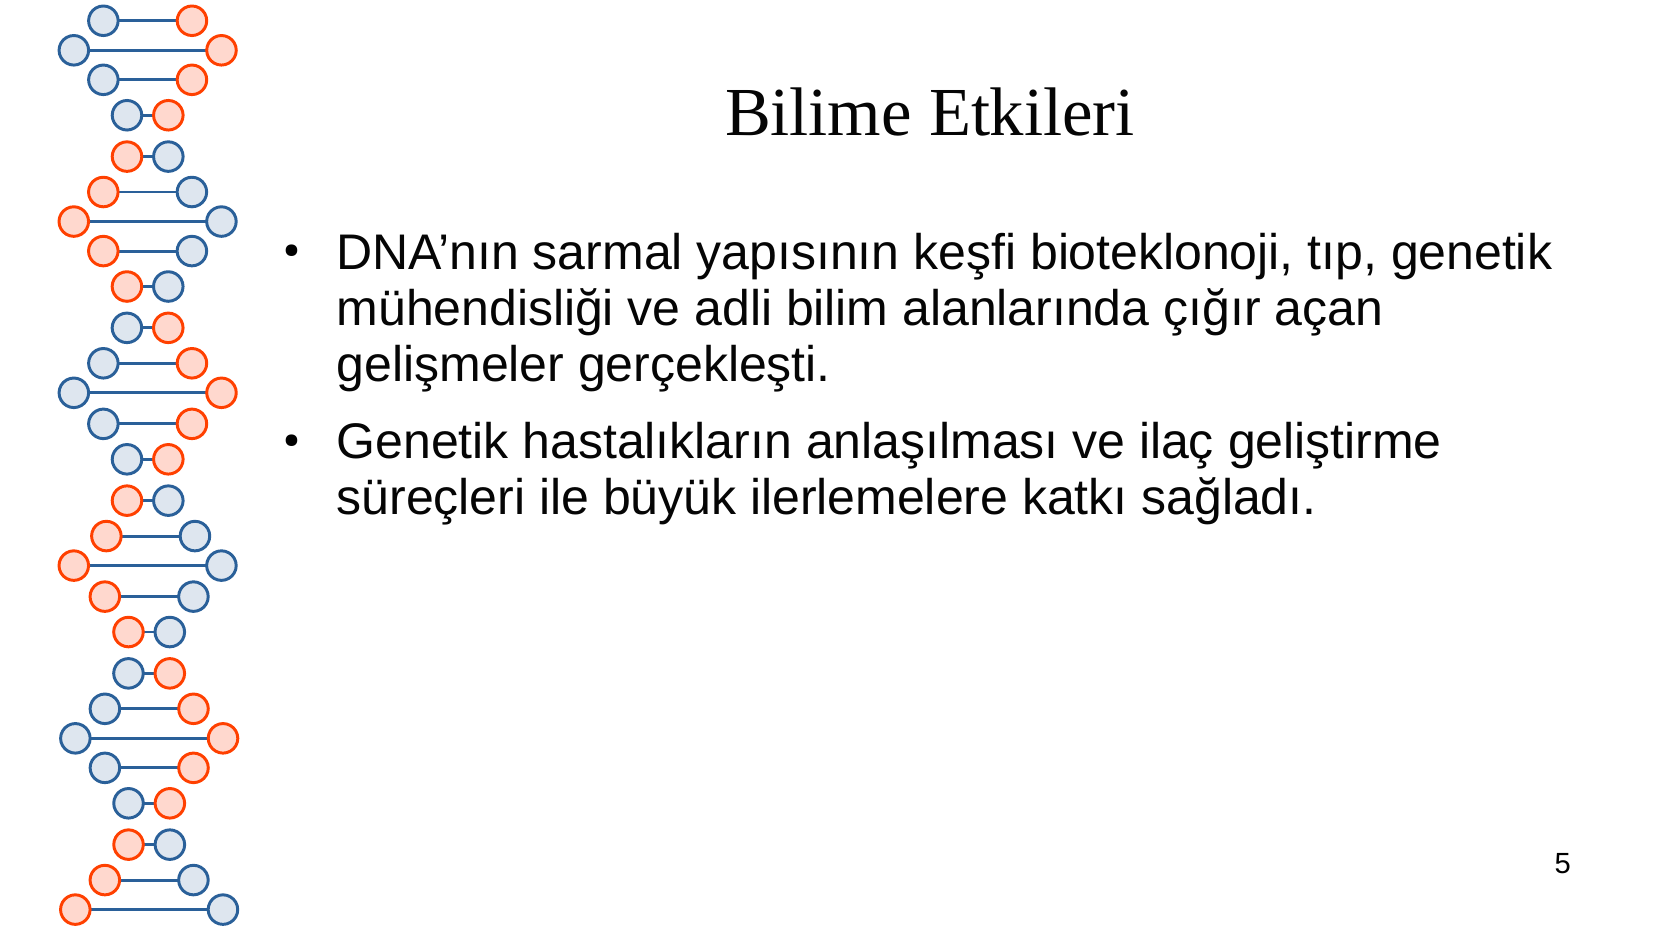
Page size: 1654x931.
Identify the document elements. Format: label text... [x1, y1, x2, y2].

list DNA’nın sarmal yapısının keşfi bioteklonoji, tıp, genetik mühendisliği ve adli bilim alanlarında çığır açan gelişmeler gerçekleşti. Genetik hastalıkların anlaşılması ve ilaç geliştirme süreçleri ile büyük ilerlemelere katkı sağladı. [265, 224, 1595, 764]
title Bilime Etkileri [265, 35, 1595, 189]
